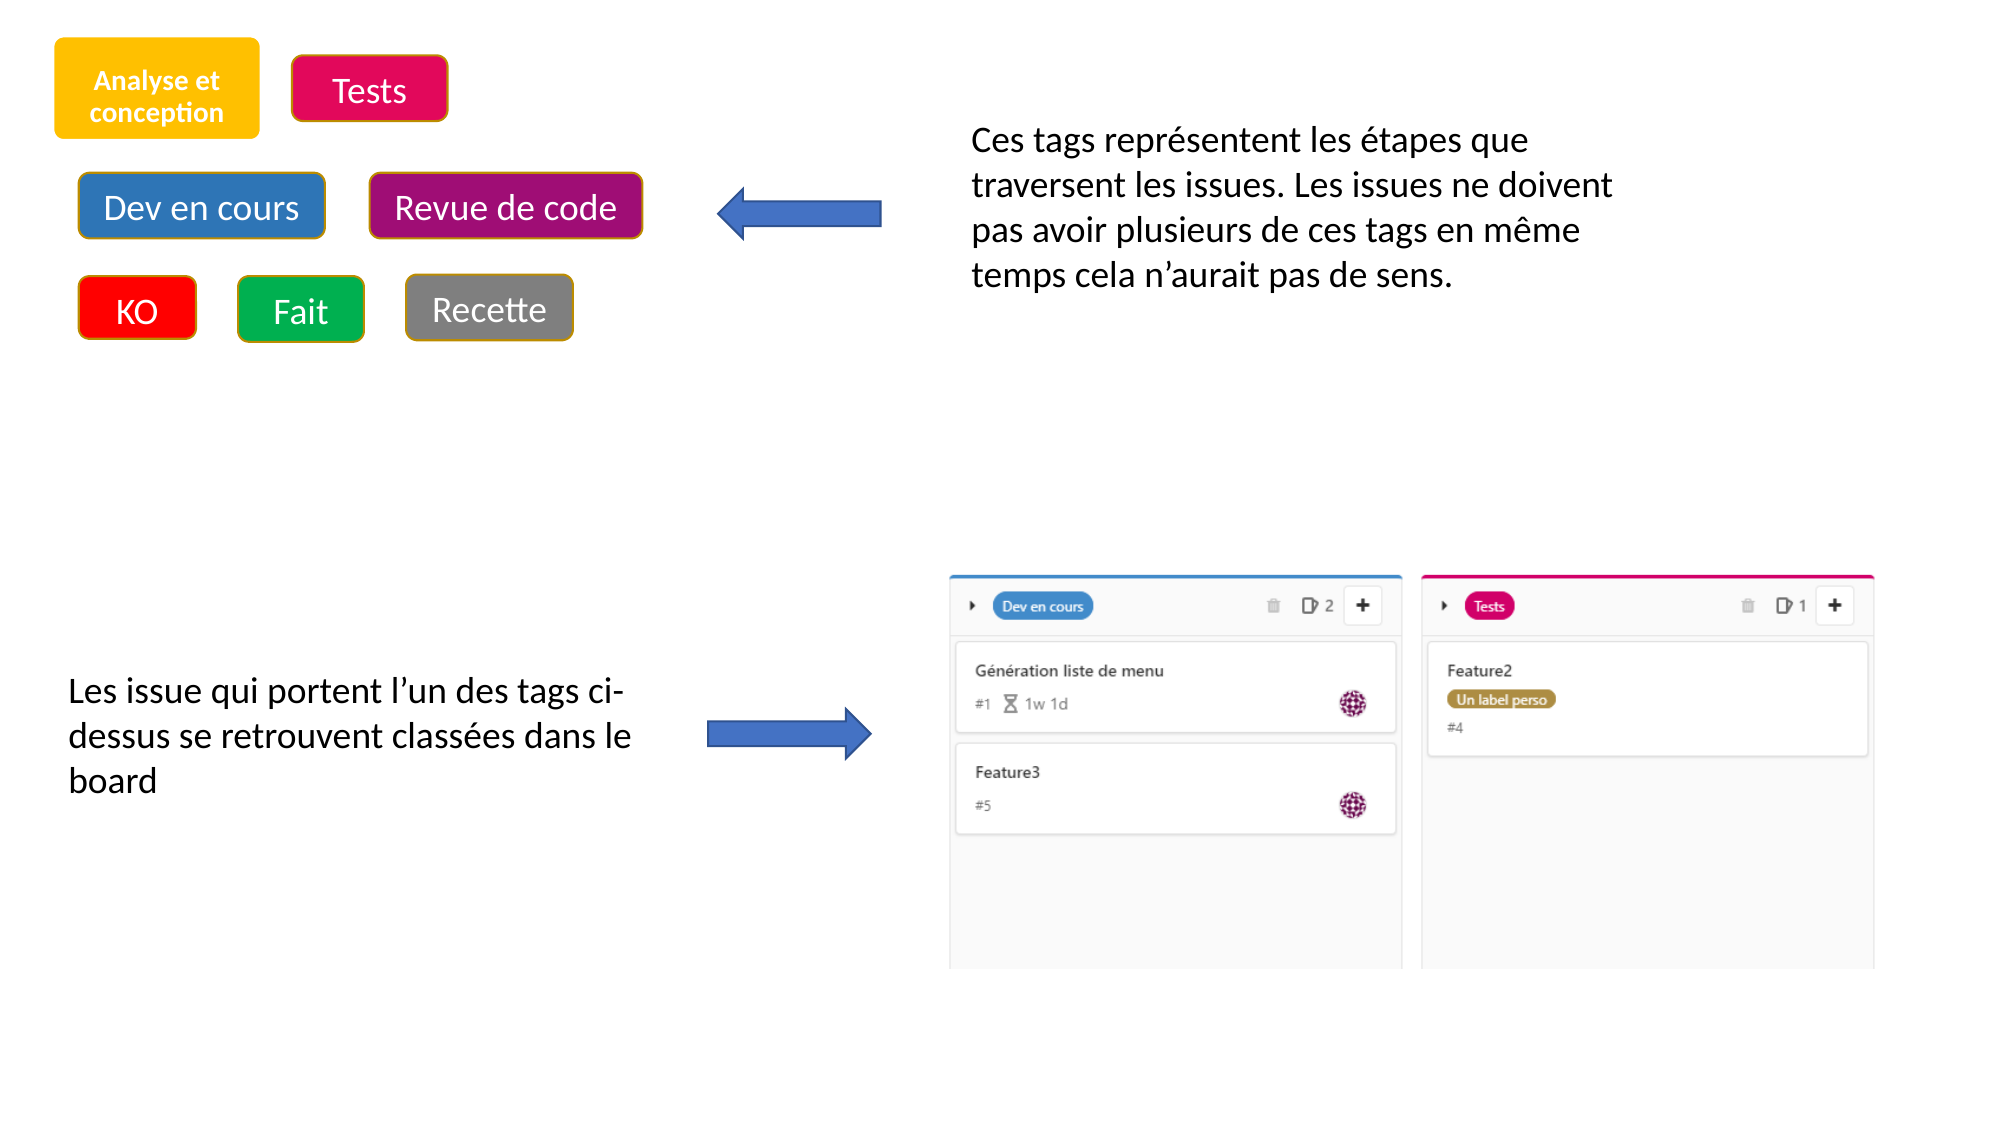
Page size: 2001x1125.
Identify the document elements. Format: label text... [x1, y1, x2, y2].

text_box Recette [406, 274, 573, 341]
text_box Les issue qui portent l’un des tags ci-dessus se retrouvent classées dans le board [53, 658, 728, 810]
text_box [53, 36, 261, 141]
text_box Analyse et conception [66, 42, 248, 112]
text_box [718, 188, 881, 239]
text_box Fait [238, 276, 364, 342]
text_box KO [78, 276, 197, 339]
text_box Revue de code [369, 172, 643, 239]
text_box [708, 709, 871, 759]
text_box Dev en cours [78, 172, 325, 239]
text_box Tests [291, 55, 448, 122]
text_box Ces tags représentent les étapes que traversent les issues. Les issues ne doivent pas avoir plusieurs de ces tags en même temps cela n’aurait pas de sens. [956, 107, 1631, 305]
picture [940, 562, 1884, 969]
